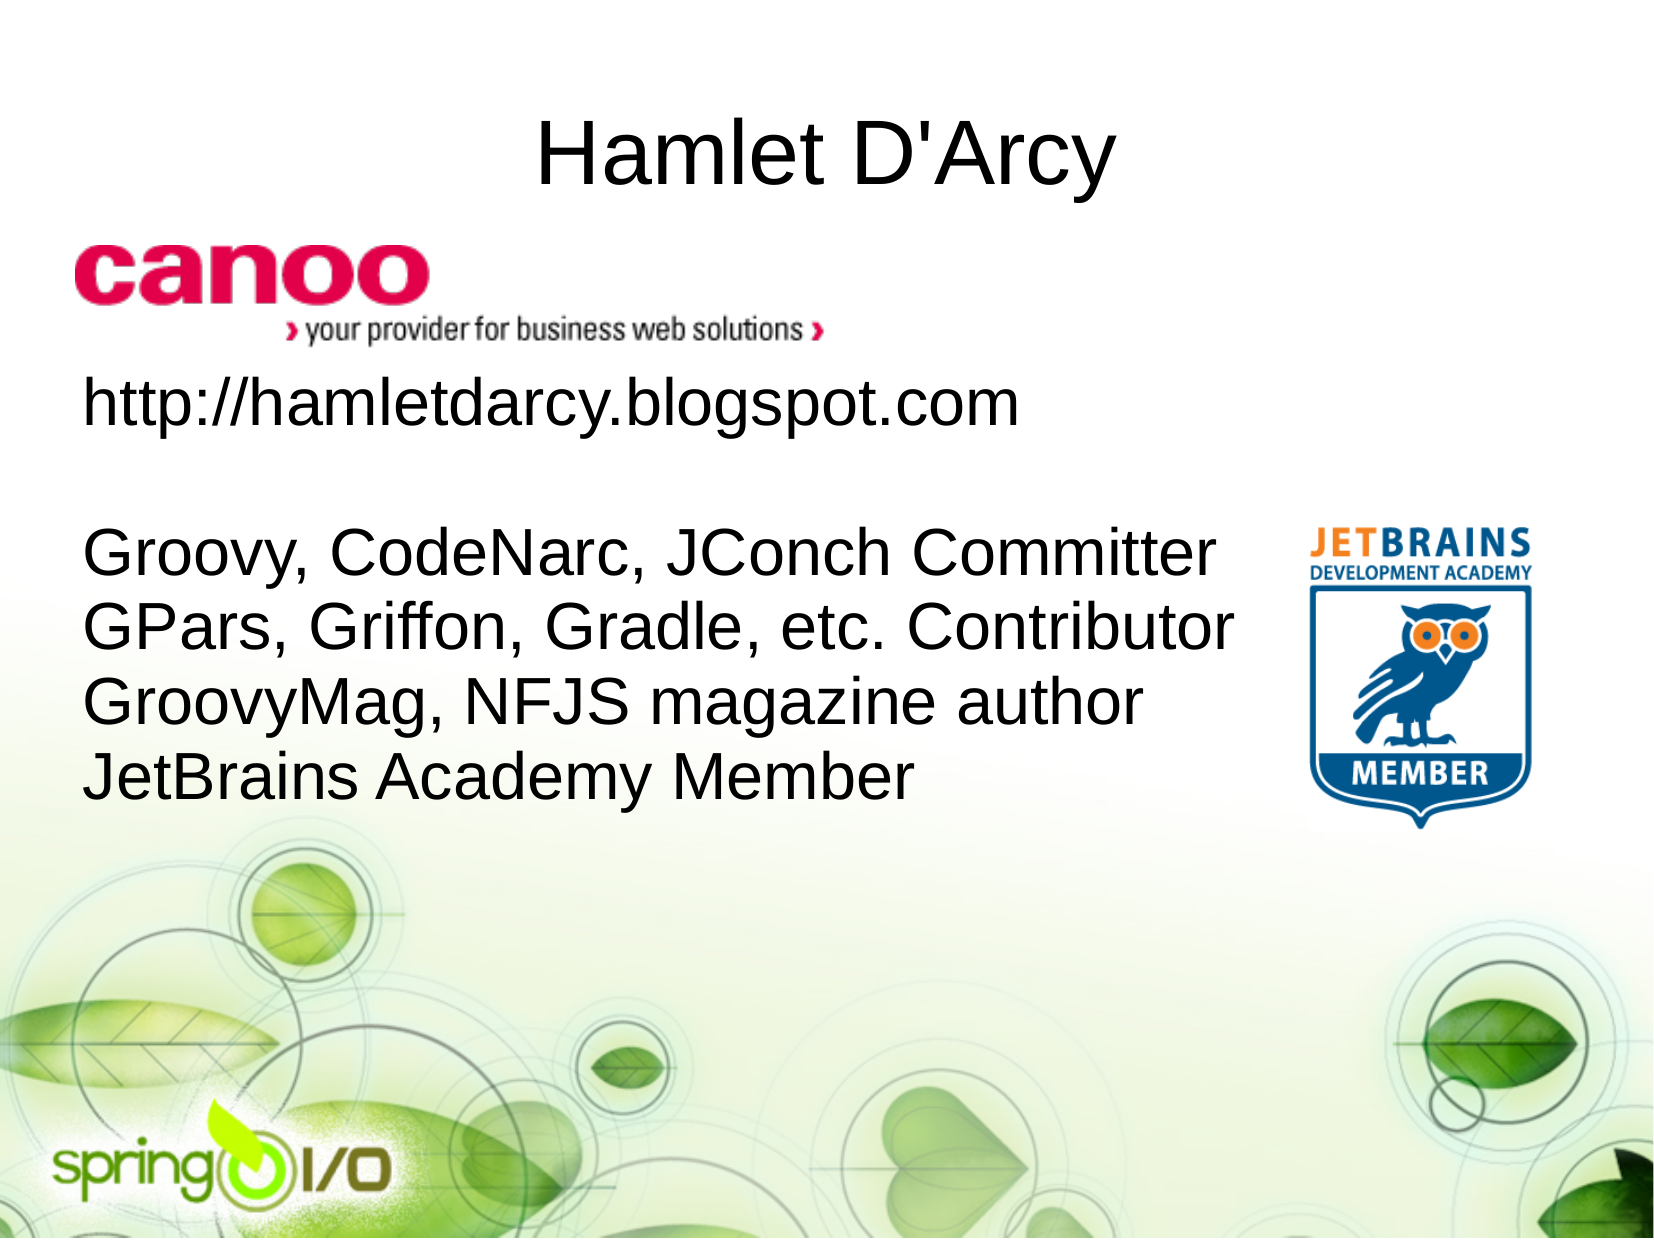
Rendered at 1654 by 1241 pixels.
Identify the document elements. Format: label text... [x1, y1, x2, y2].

picture [0, 0, 1654, 1238]
text_box http://hamletdarcy.blogspot.com Groovy, CodeNarc, JConch Committer GPars, Griffon, Gradle, etc. Contributor GroovyMag, NFJS magazine author JetBrains Academy Member [82, 290, 1571, 1109]
title Hamlet D'Arcy [82, 56, 1571, 250]
